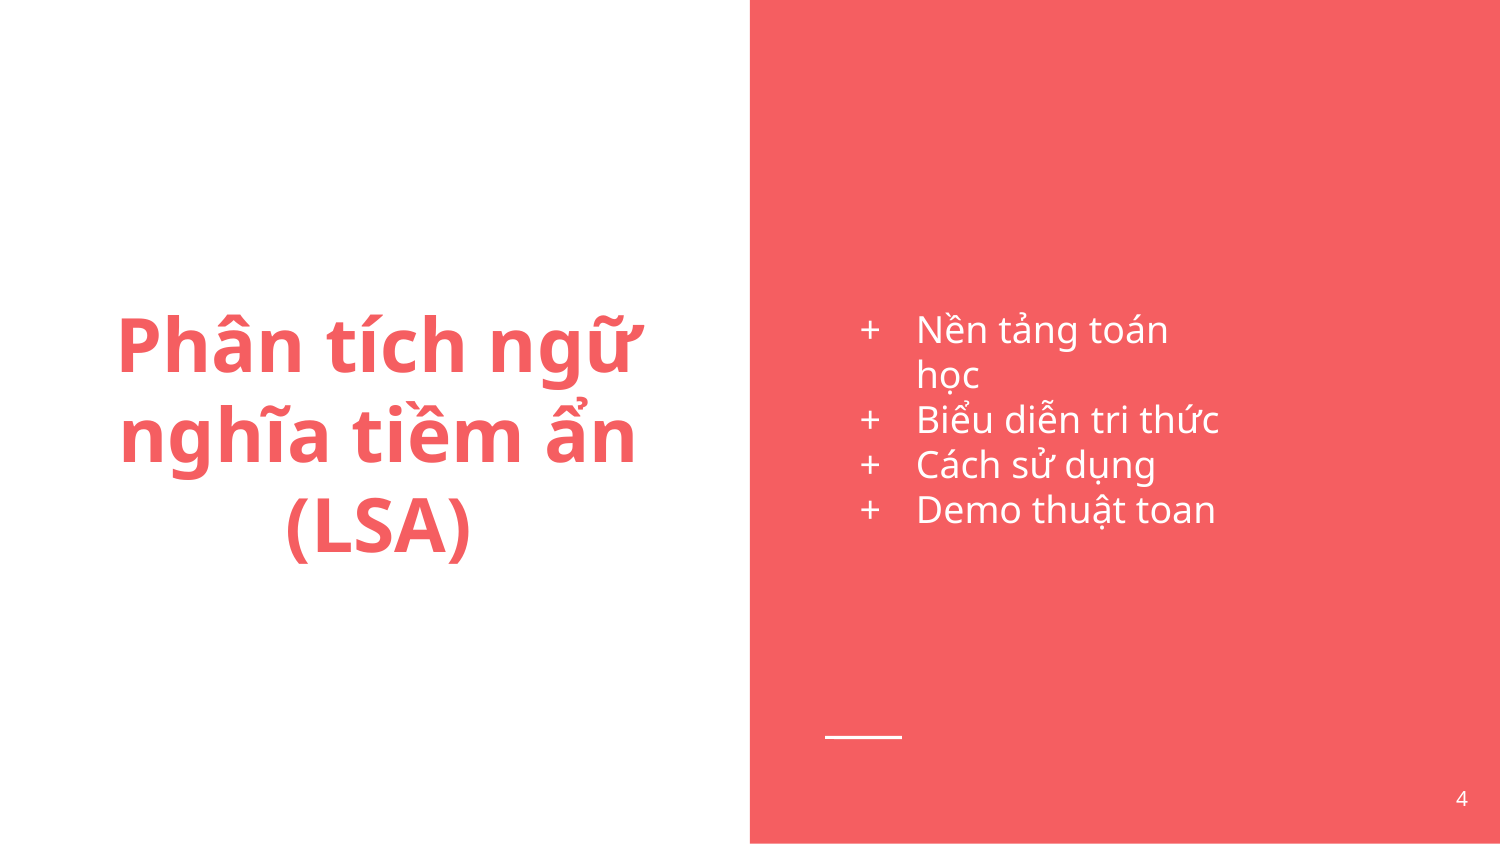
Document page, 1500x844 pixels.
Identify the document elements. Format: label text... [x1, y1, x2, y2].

text_box Nền tảng toán học Biểu diễn tri thức Cách sử dụng Demo thuật toan [825, 291, 1250, 515]
slide_number <number> [1392, 767, 1483, 833]
title Phân tích ngữ nghĩa tiềm ẩn (LSA) [47, 306, 711, 583]
